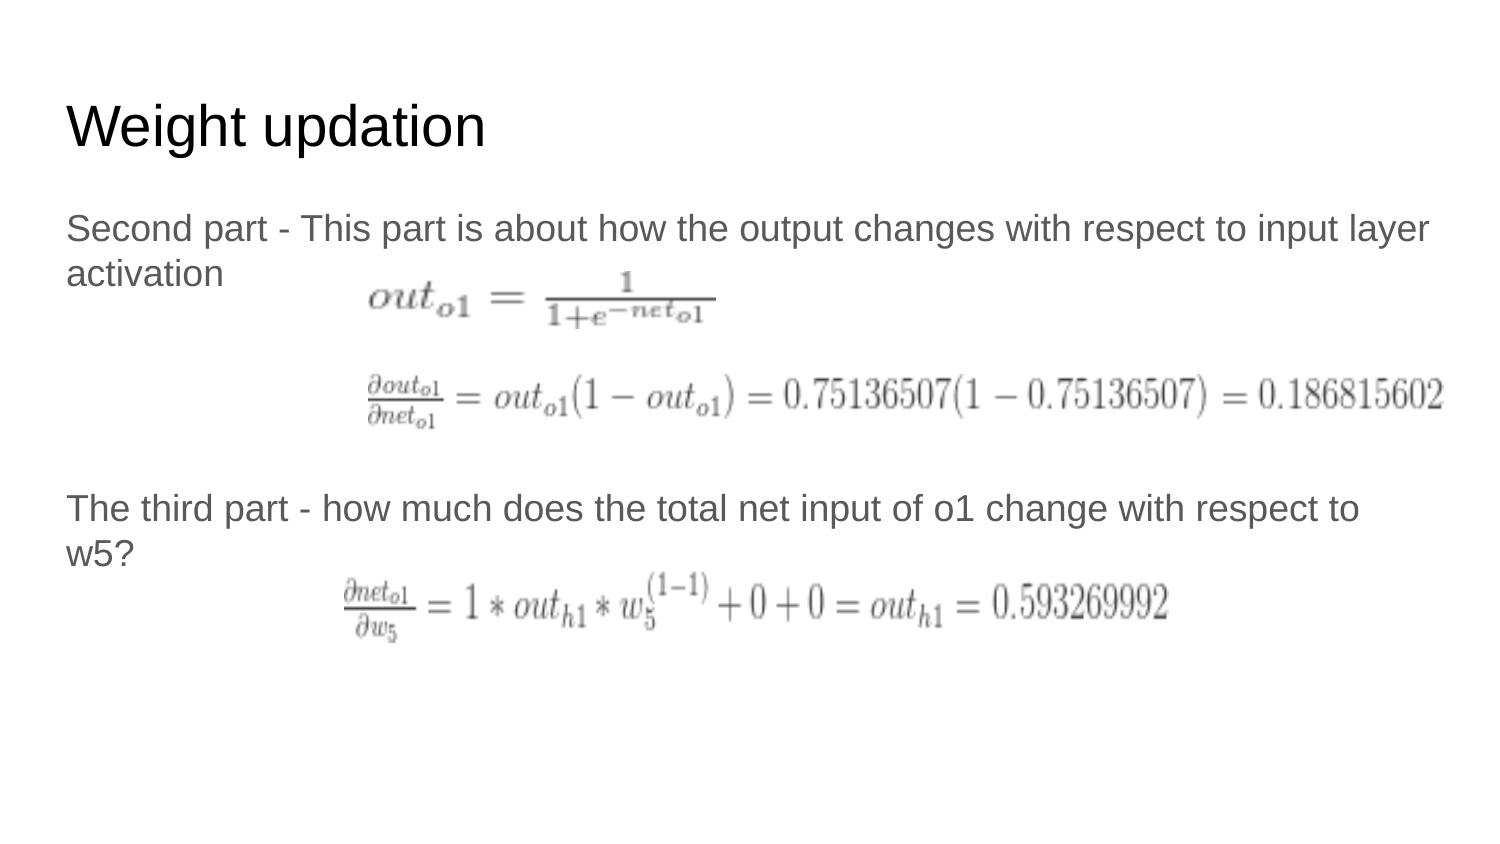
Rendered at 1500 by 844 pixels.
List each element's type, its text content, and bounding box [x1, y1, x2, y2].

list Second part - This part is about how the output changes with respect to input layer activation The third part - how much does the total net input of o1 change with respect to w5? [51, 189, 1449, 750]
picture [344, 570, 1169, 643]
picture [368, 271, 716, 329]
picture [368, 374, 1444, 432]
title Weight updation [51, 72, 1449, 167]
